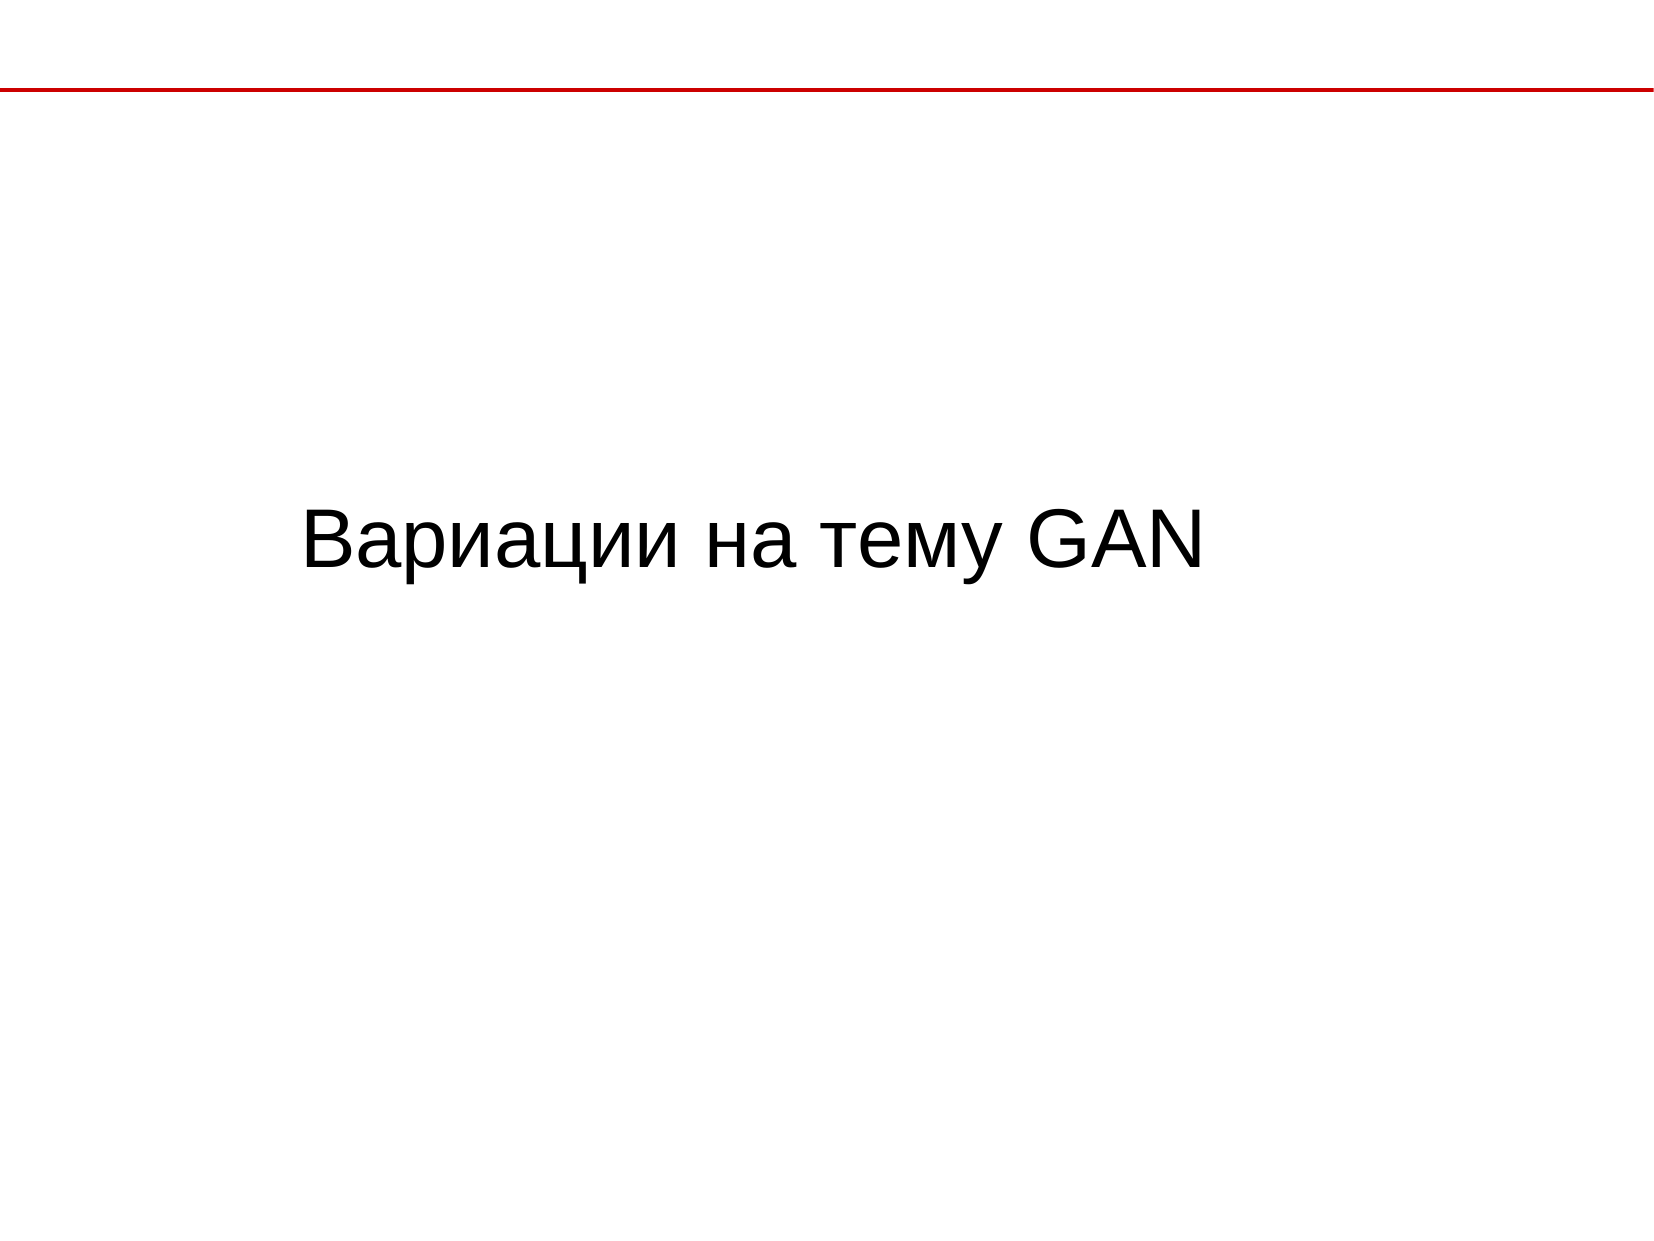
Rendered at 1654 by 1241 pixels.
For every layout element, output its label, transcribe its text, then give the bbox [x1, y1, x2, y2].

title Вариации на тему GAN [300, 491, 1598, 586]
